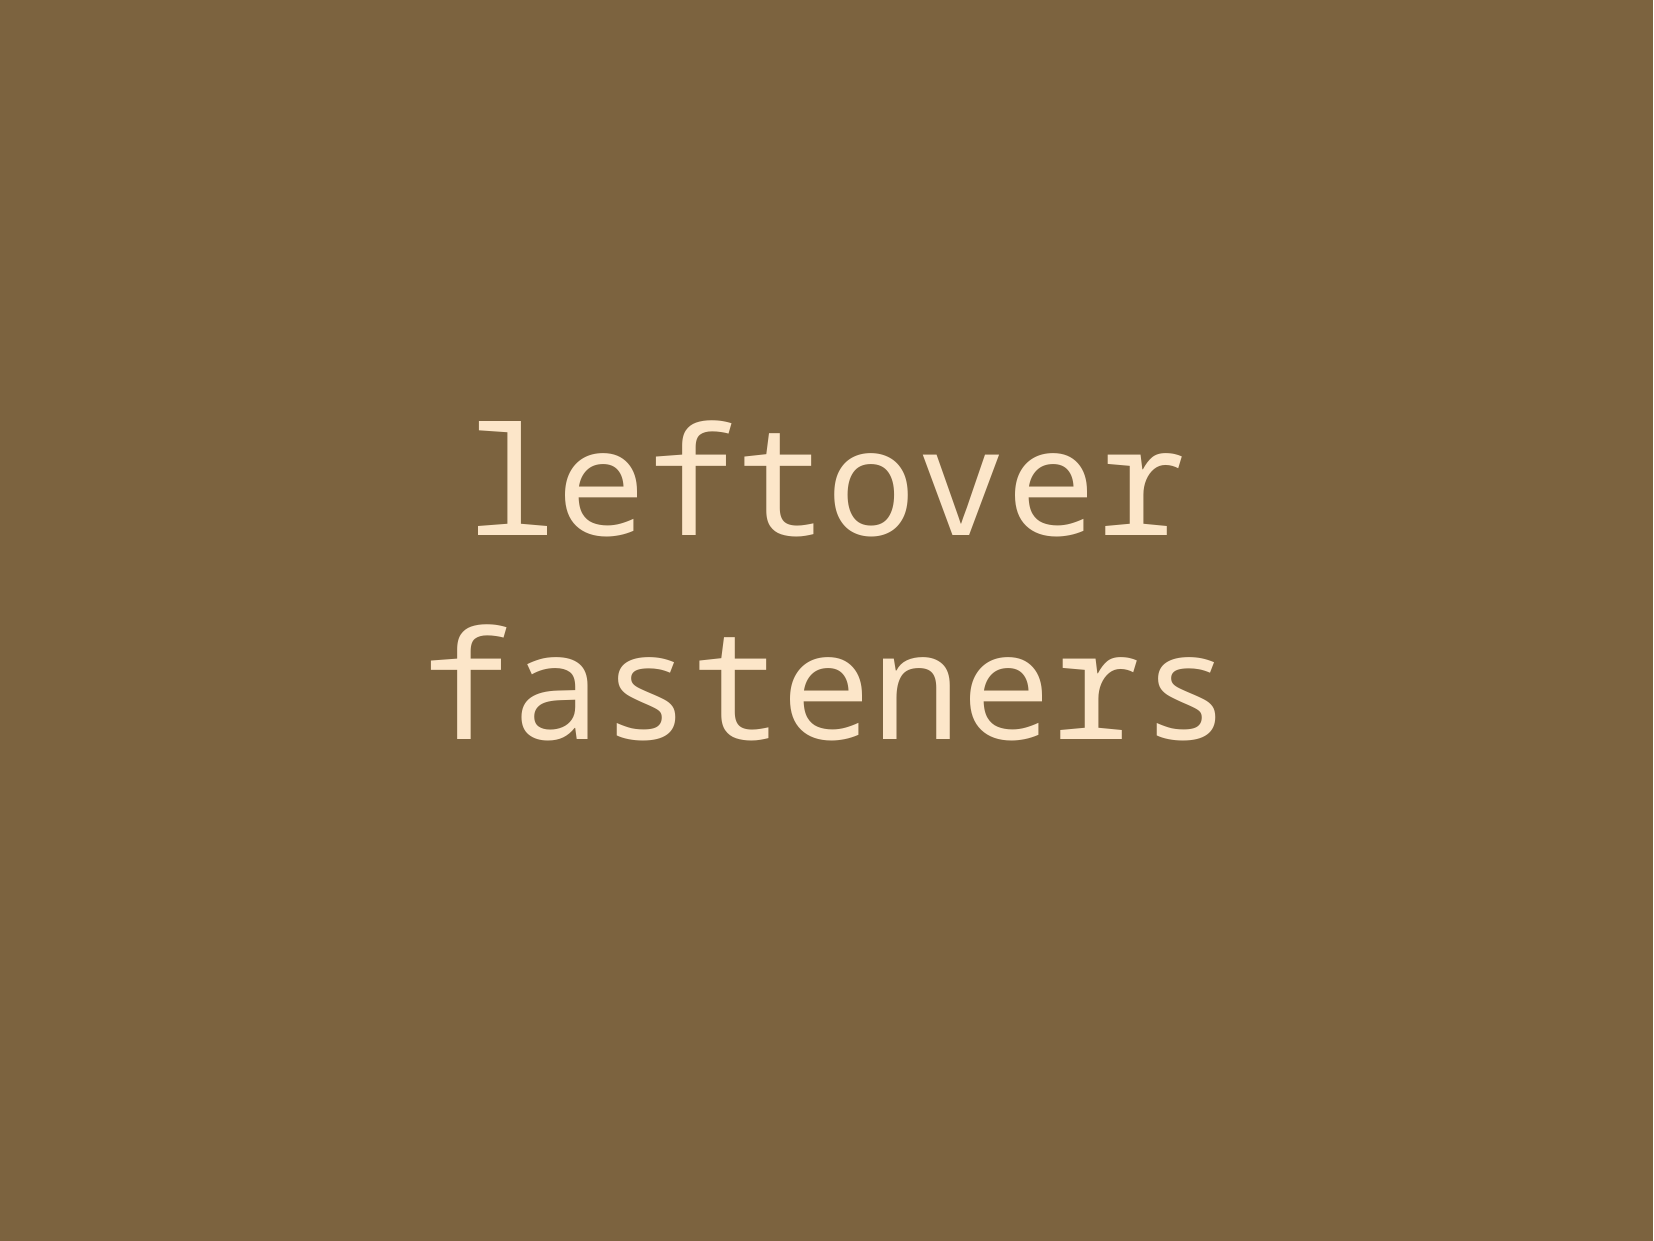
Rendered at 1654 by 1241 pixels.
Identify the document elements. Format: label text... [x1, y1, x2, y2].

subtitle leftover fasteners [82, 49, 1571, 1109]
